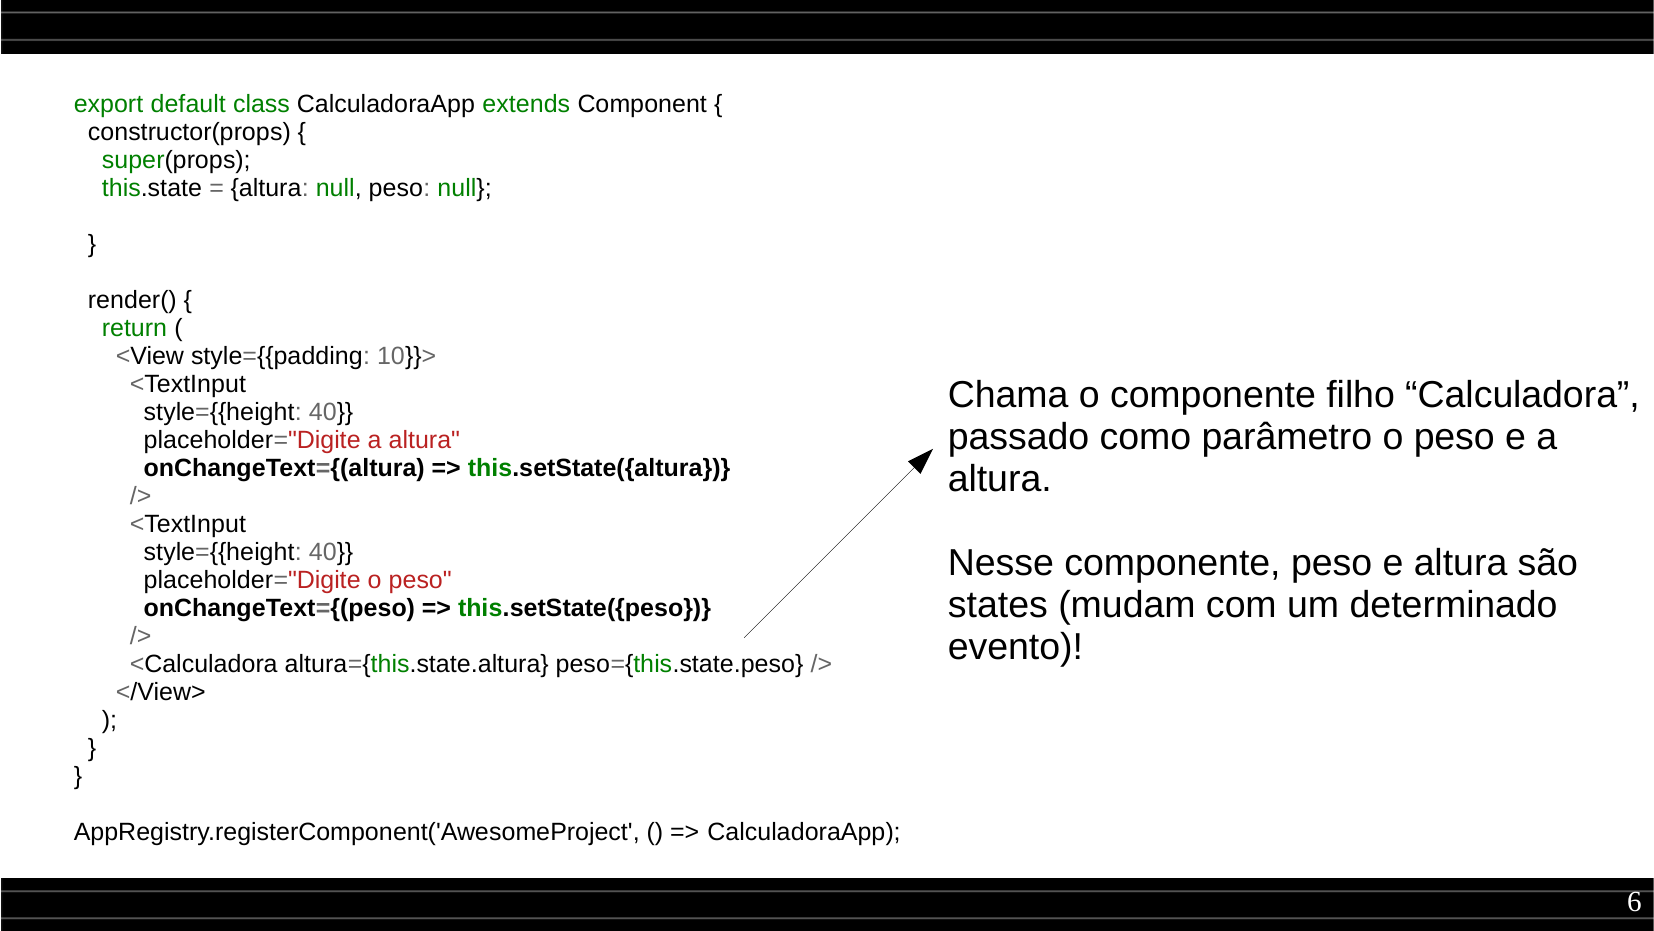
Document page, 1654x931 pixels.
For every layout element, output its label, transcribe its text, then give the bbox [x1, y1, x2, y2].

text_box Chama o componente filho “Calculadora”, passado como parâmetro o peso e a altura. Nesse componente, peso e altura são states (mudam com um determinado evento)! [933, 366, 1654, 675]
text_box export default class CalculadoraApp extends Component { constructor(props) { super(props); this.state = {altura: null, peso: null}; } render() { return ( <View style={{padding: 10}}> <TextInput style={{height: 40}} placeholder="Digite a altura" onChangeText={(altura) => this.setState({altura})} /> <TextInput style={{height: 40}} placeholder="Digite o peso" onChangeText={(peso) => this.setState({peso})} /> <Calculadora altura={this.state.altura} peso={this.state.peso} /> </View> ); } } AppRegistry.registerComponent('AwesomeProject', () => CalculadoraApp); [59, 82, 1560, 882]
picture [1, 878, 1654, 931]
picture [1, 0, 1654, 54]
